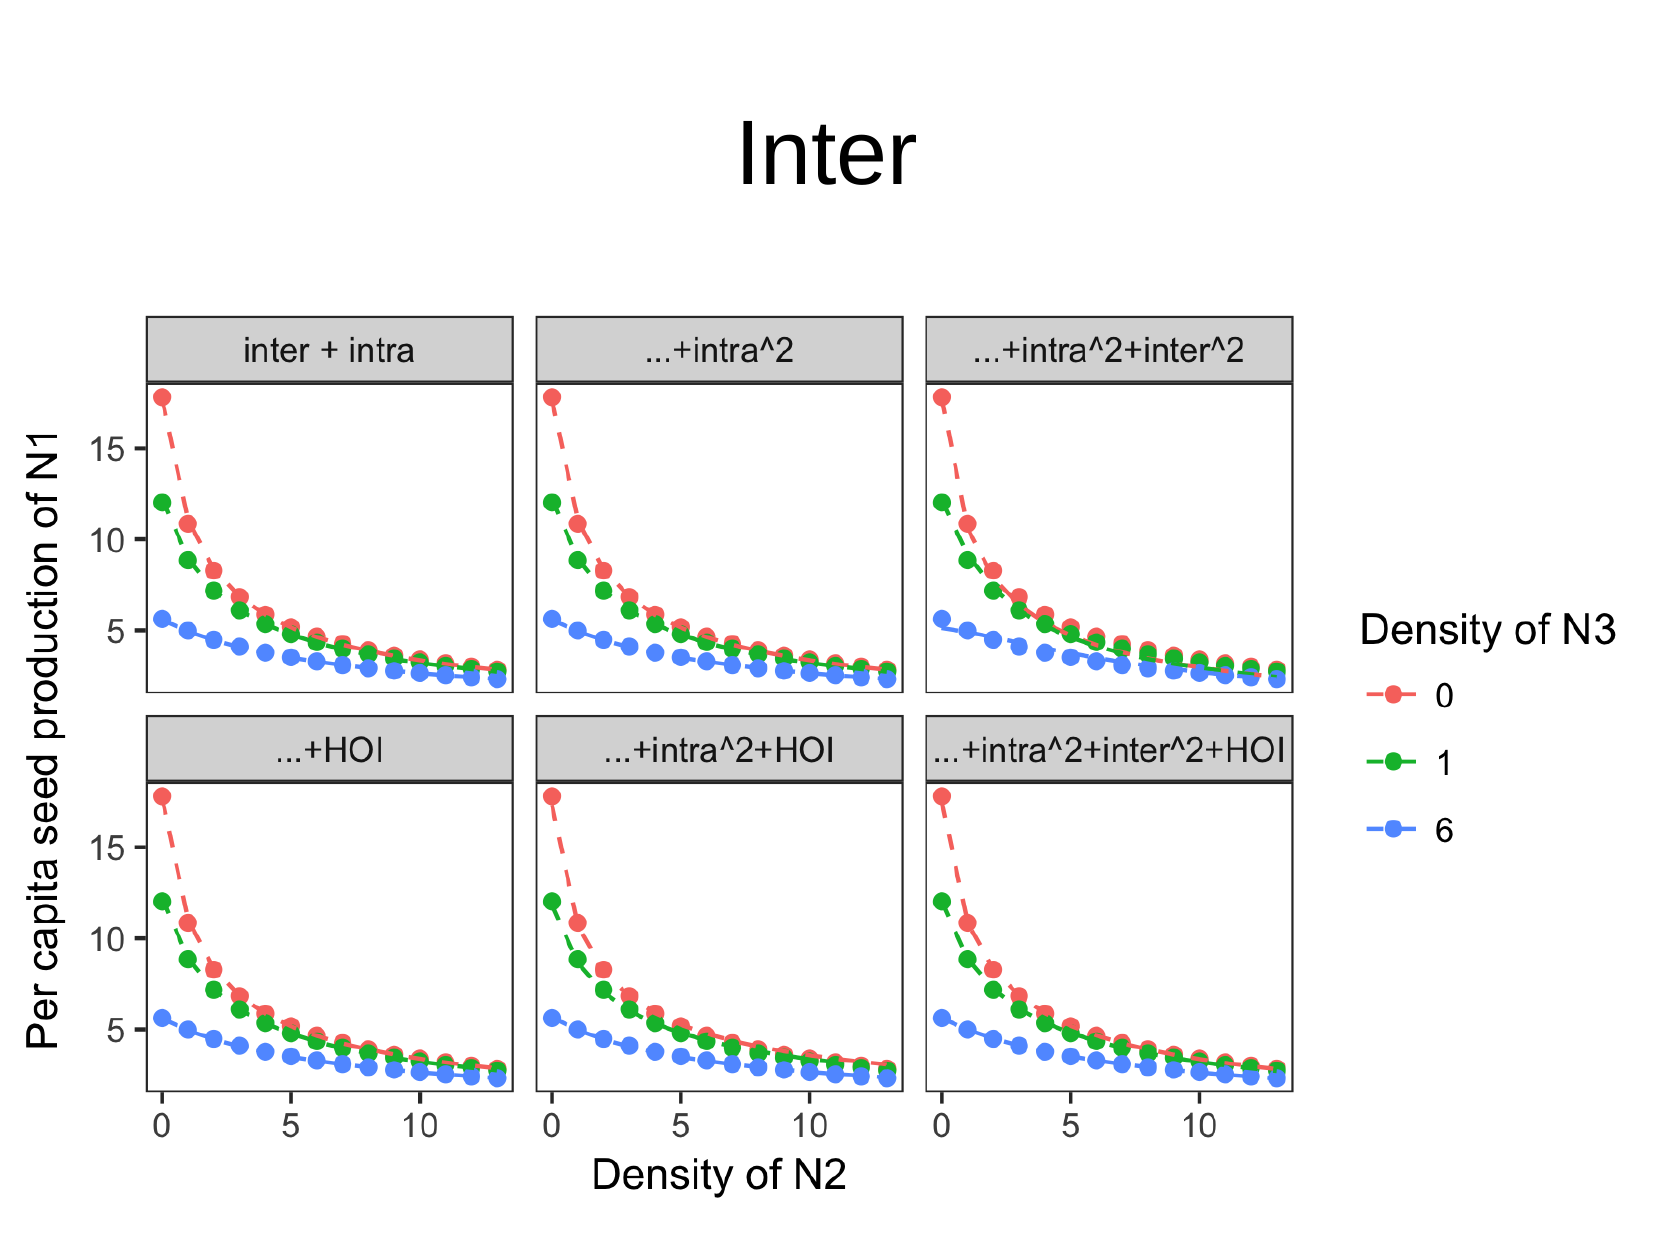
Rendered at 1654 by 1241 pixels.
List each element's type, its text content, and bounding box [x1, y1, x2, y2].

picture [5, 294, 1654, 1219]
title Inter [82, 49, 1571, 257]
